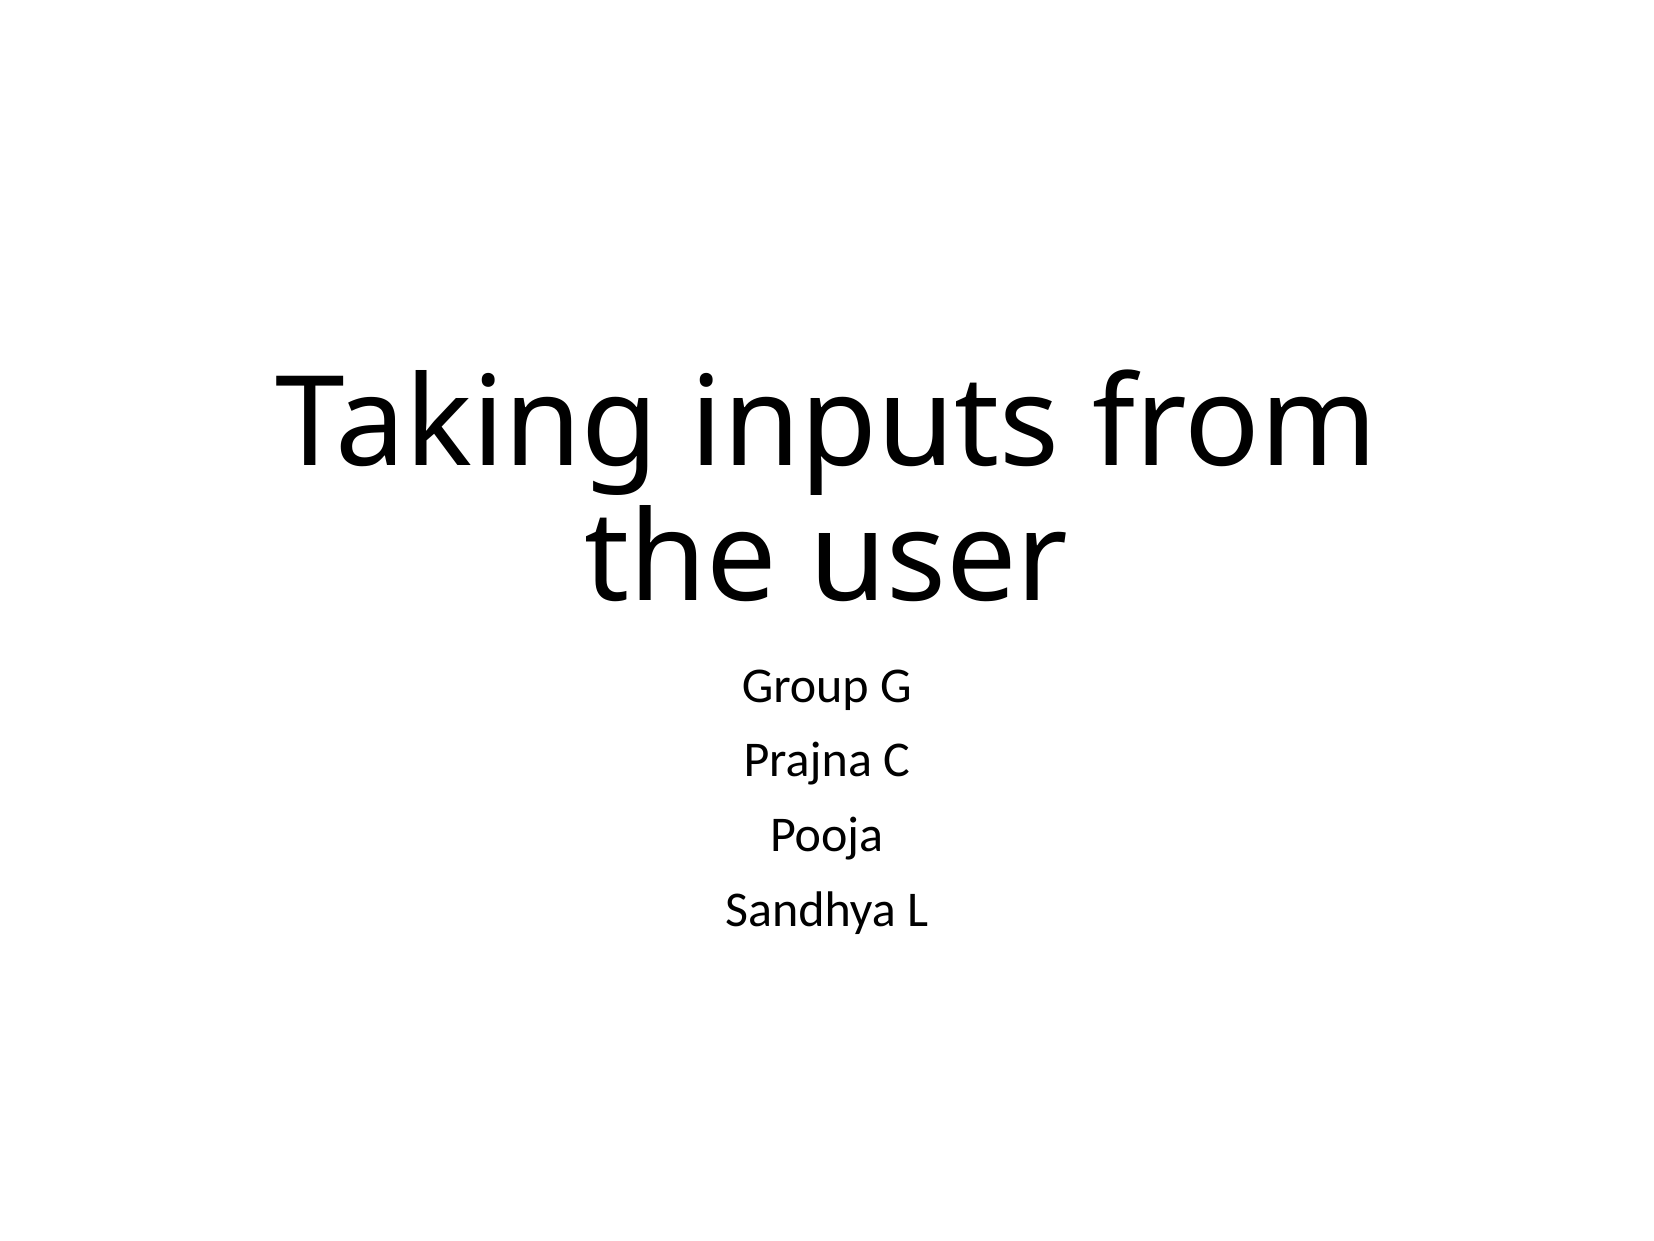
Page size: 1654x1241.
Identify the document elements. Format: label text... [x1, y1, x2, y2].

subtitle Group G Prajna C Pooja Sandhya L [206, 651, 1447, 951]
title Taking inputs from the user [206, 202, 1447, 635]
